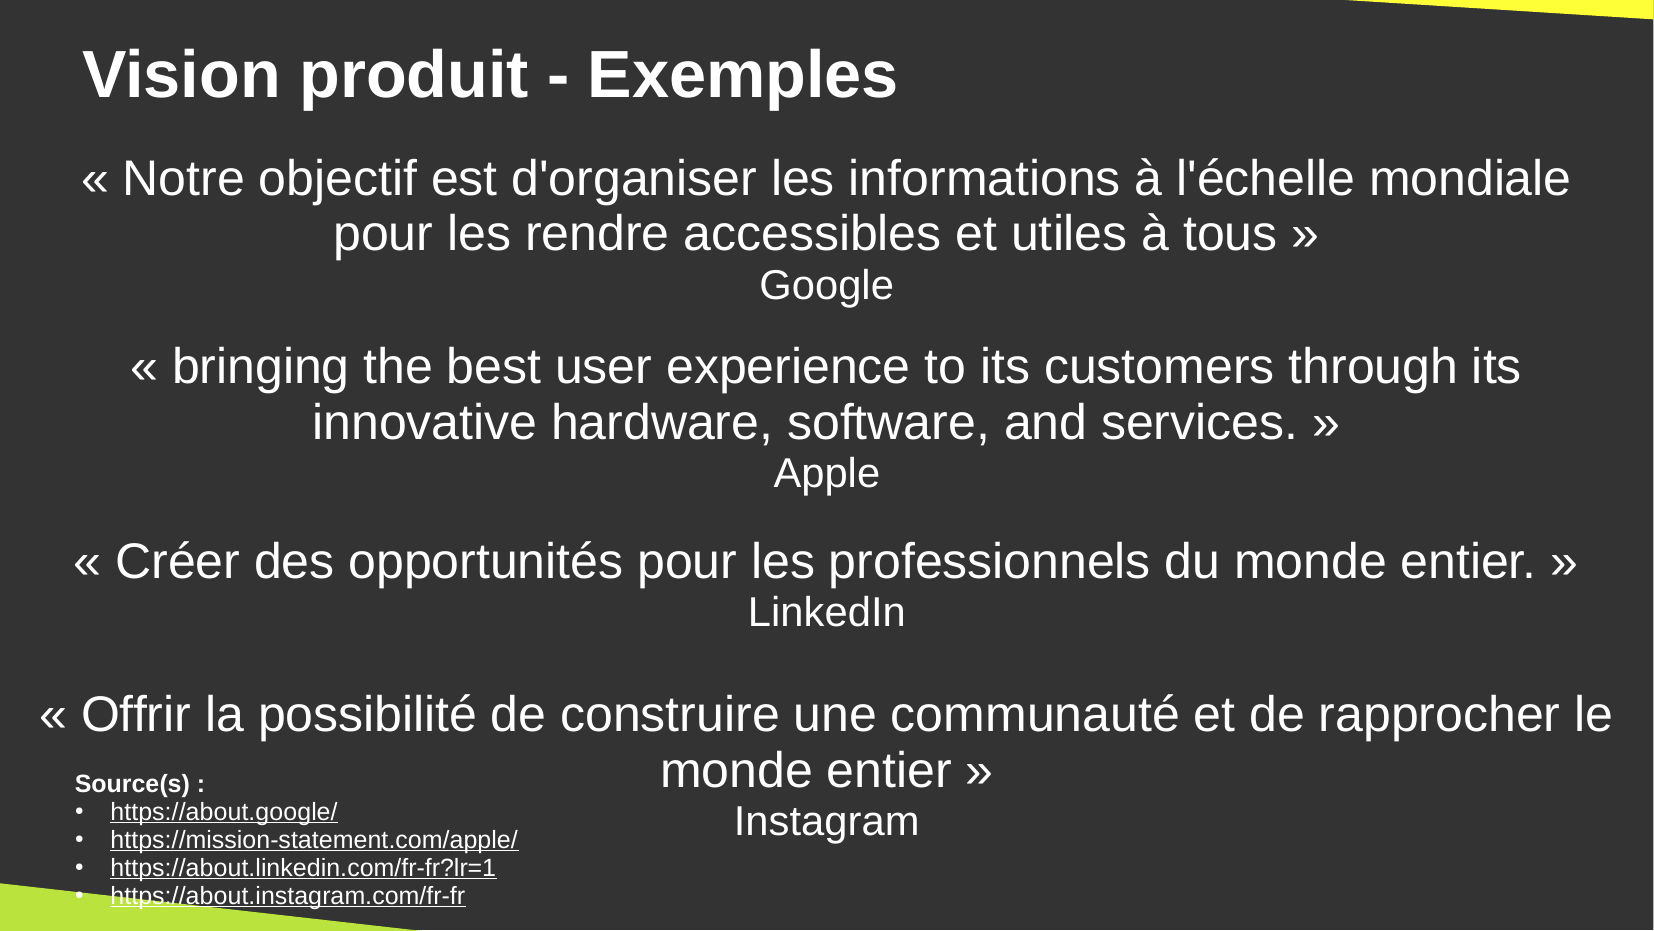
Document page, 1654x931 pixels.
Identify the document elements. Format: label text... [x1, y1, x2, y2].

text_box [1345, 0, 1654, 20]
text_box « Notre objectif est d'organiser les informations à l'échelle mondiale pour les rendre accessibles et utiles à tous » Google [15, 142, 1639, 316]
text_box [0, 883, 423, 931]
text_box Source(s) : https://about.google/ https://mission-statement.com/apple/ https://about.linkedin.com/fr-fr?lr=1 https://about.instagram.com/fr-fr [60, 852, 1595, 918]
text_box « bringing the best user experience to its customers through its innovative hardware, software, and services. » Apple [15, 330, 1639, 504]
title Vision produit - Exemples [82, 37, 1571, 122]
text_box « Offrir la possibilité de construire une communauté et de rapprocher le monde entier » Instagram [15, 678, 1639, 852]
text_box « Créer des opportunités pour les professionnels du monde entier. » LinkedIn [15, 525, 1639, 643]
